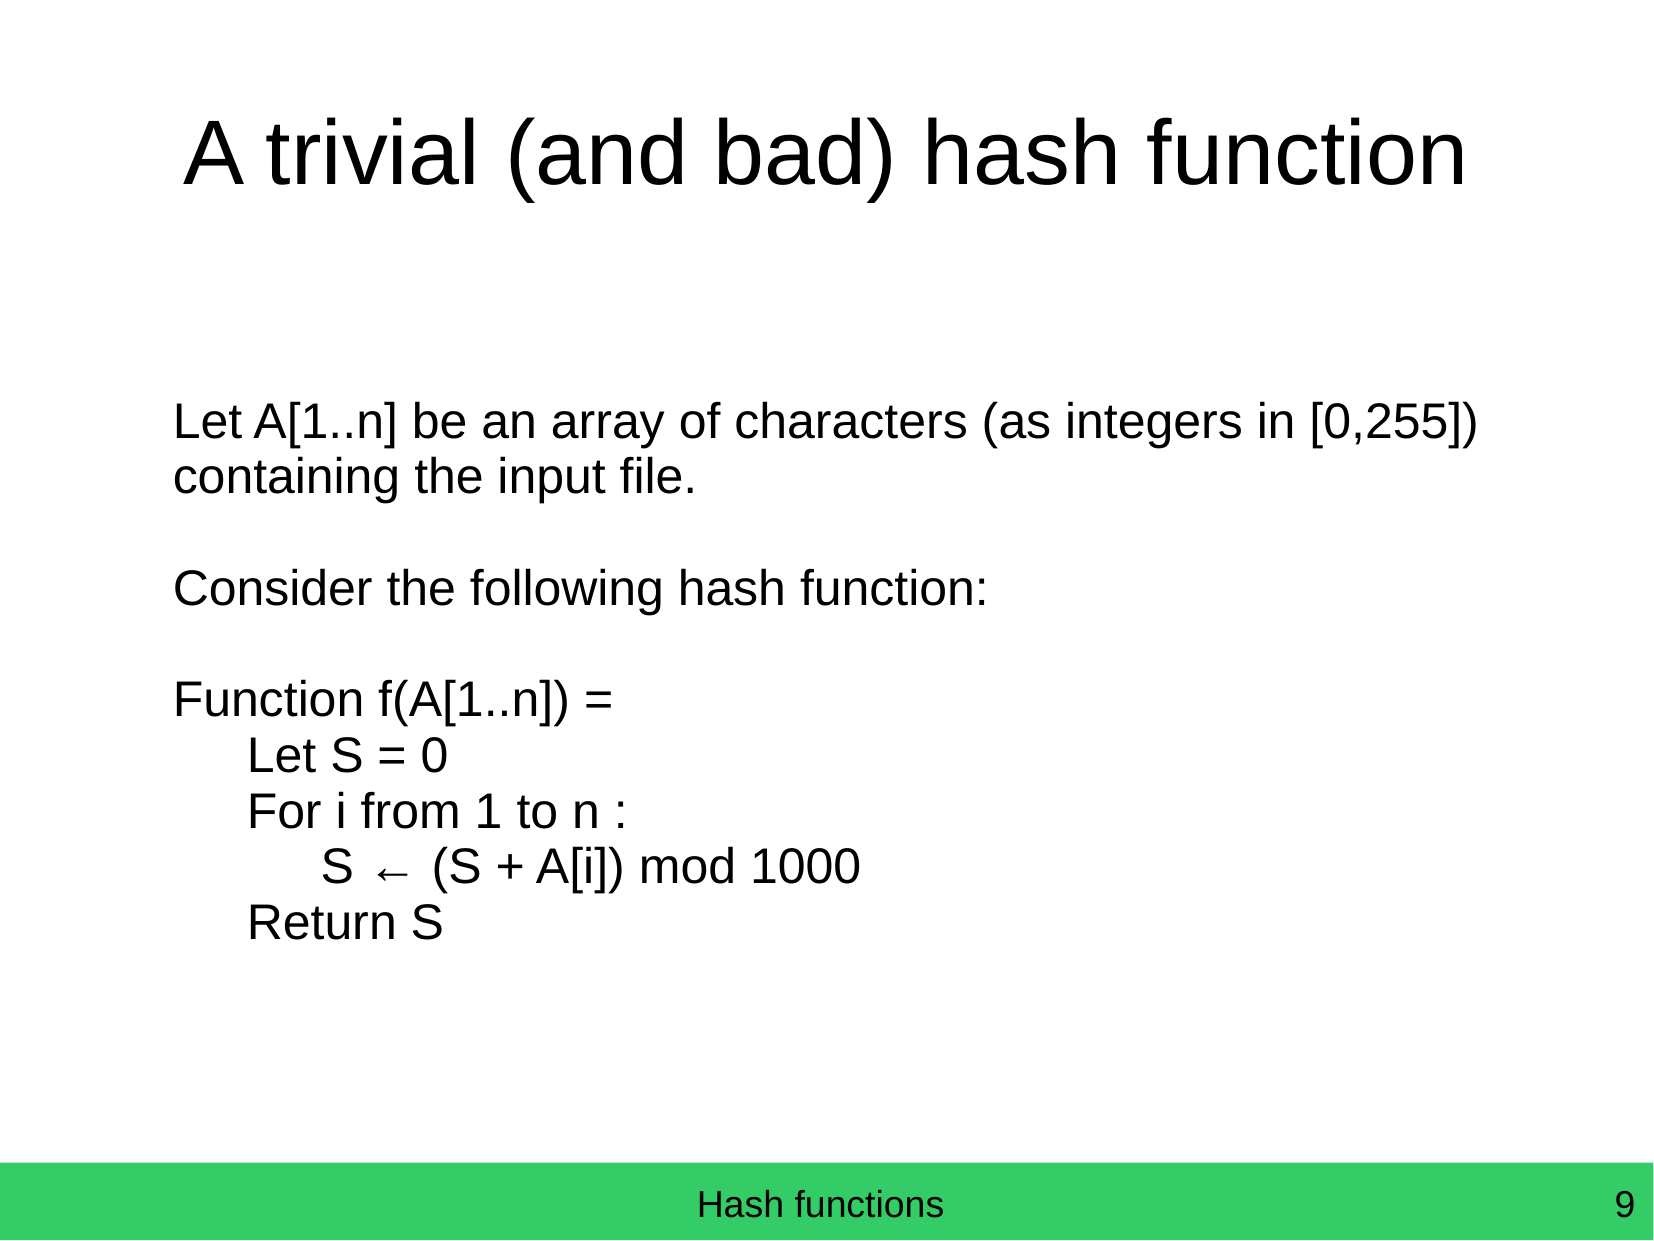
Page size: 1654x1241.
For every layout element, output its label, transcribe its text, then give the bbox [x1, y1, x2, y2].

title A trivial (and bad) hash function [82, 49, 1571, 257]
subtitle Let A[1..n] be an array of characters (as integers in [0,255]) containing the input file. Consider the following hash function: Function f(A[1..n]) = Let S = 0 For i from 1 to n : S ← (S + A[i]) mod 1000 Return S [82, 297, 1571, 1102]
